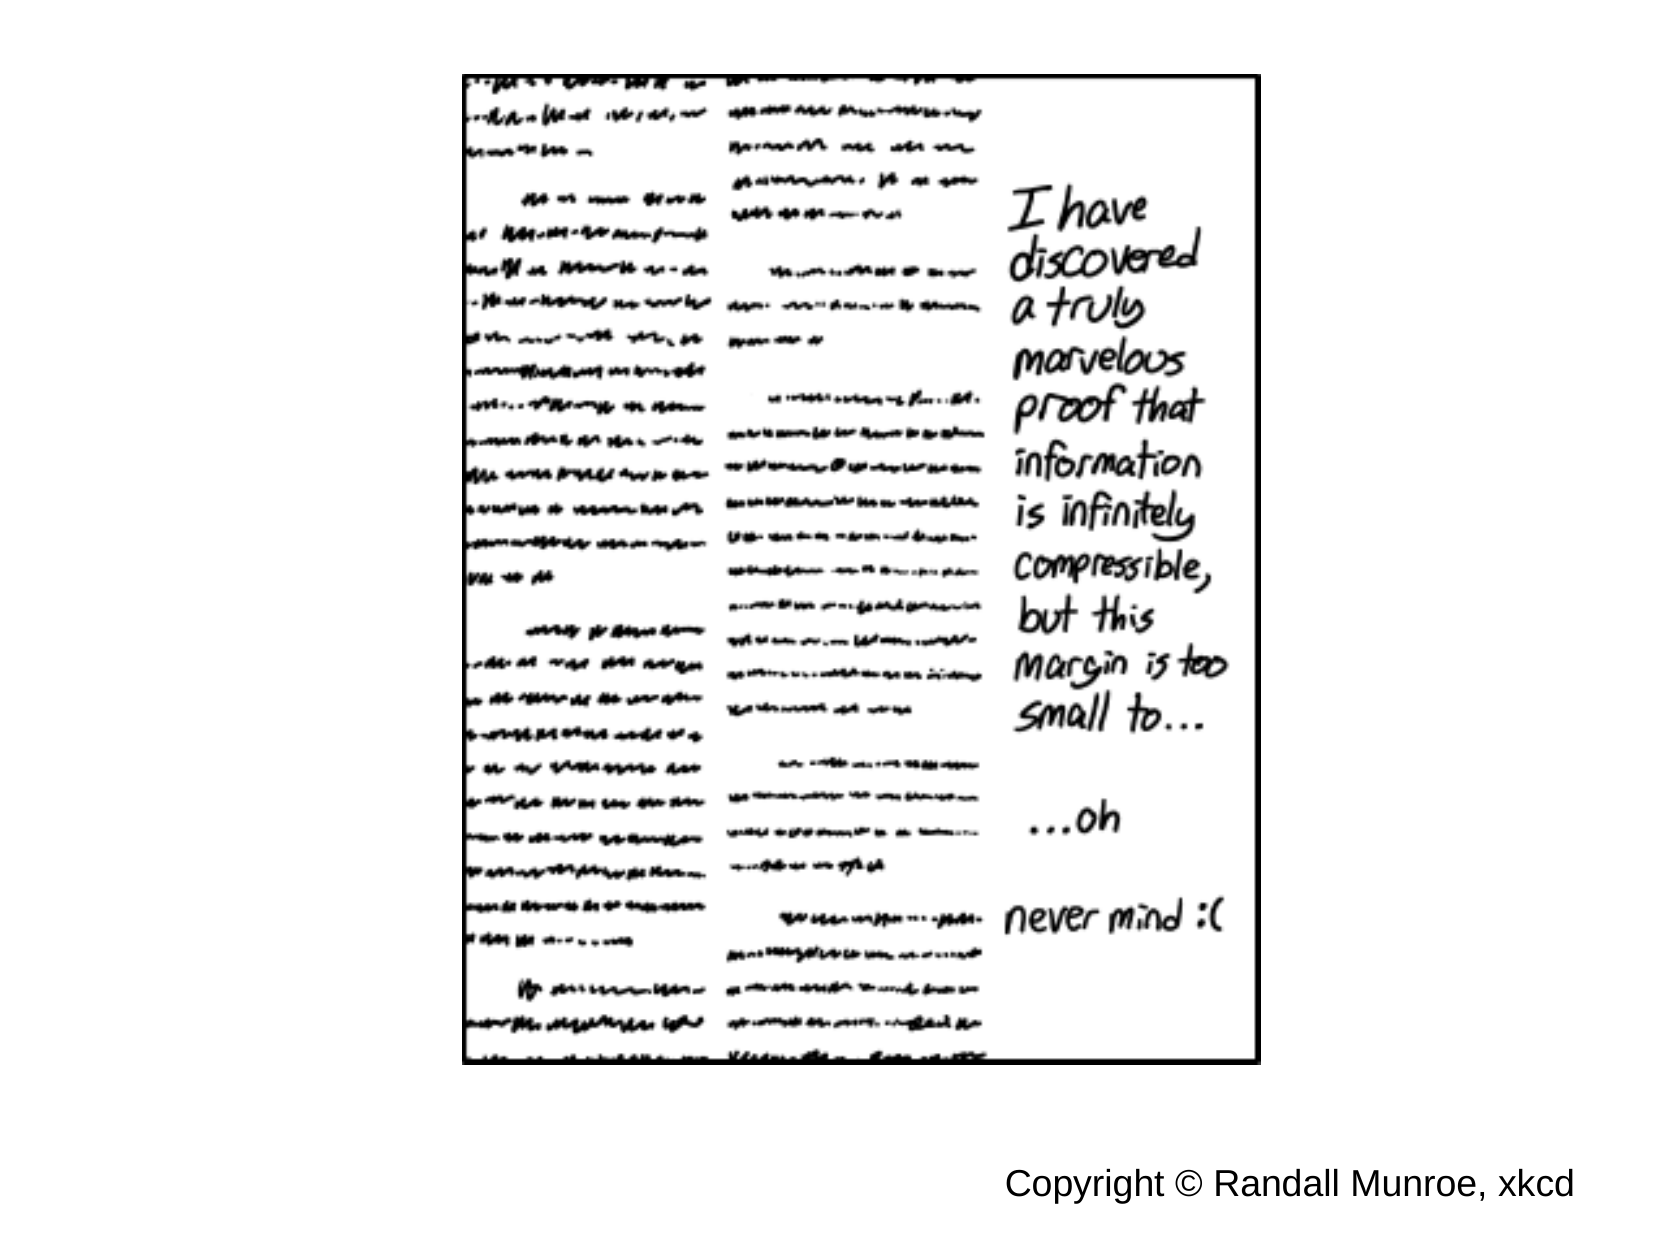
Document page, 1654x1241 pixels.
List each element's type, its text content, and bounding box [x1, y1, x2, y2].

picture [462, 74, 1261, 1066]
text_box Copyright © Randall Munroe, xkcd [990, 1155, 1591, 1212]
